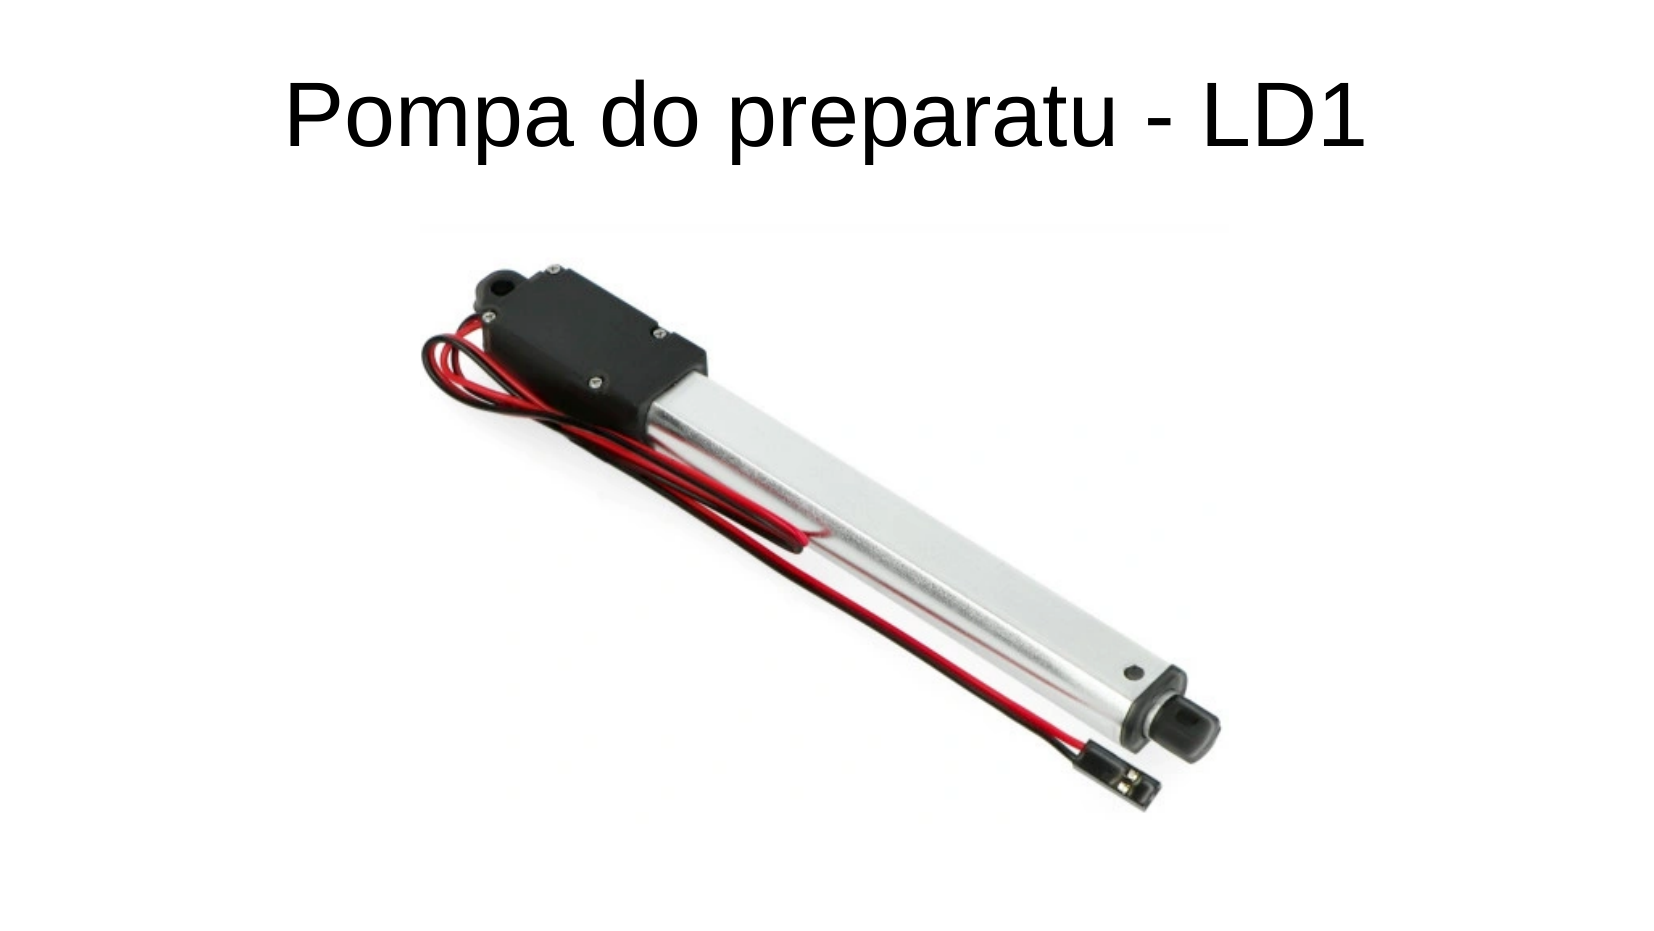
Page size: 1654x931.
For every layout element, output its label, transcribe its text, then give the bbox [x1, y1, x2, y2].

title Pompa do preparatu - LD1 [82, 37, 1571, 193]
picture [420, 224, 1229, 824]
